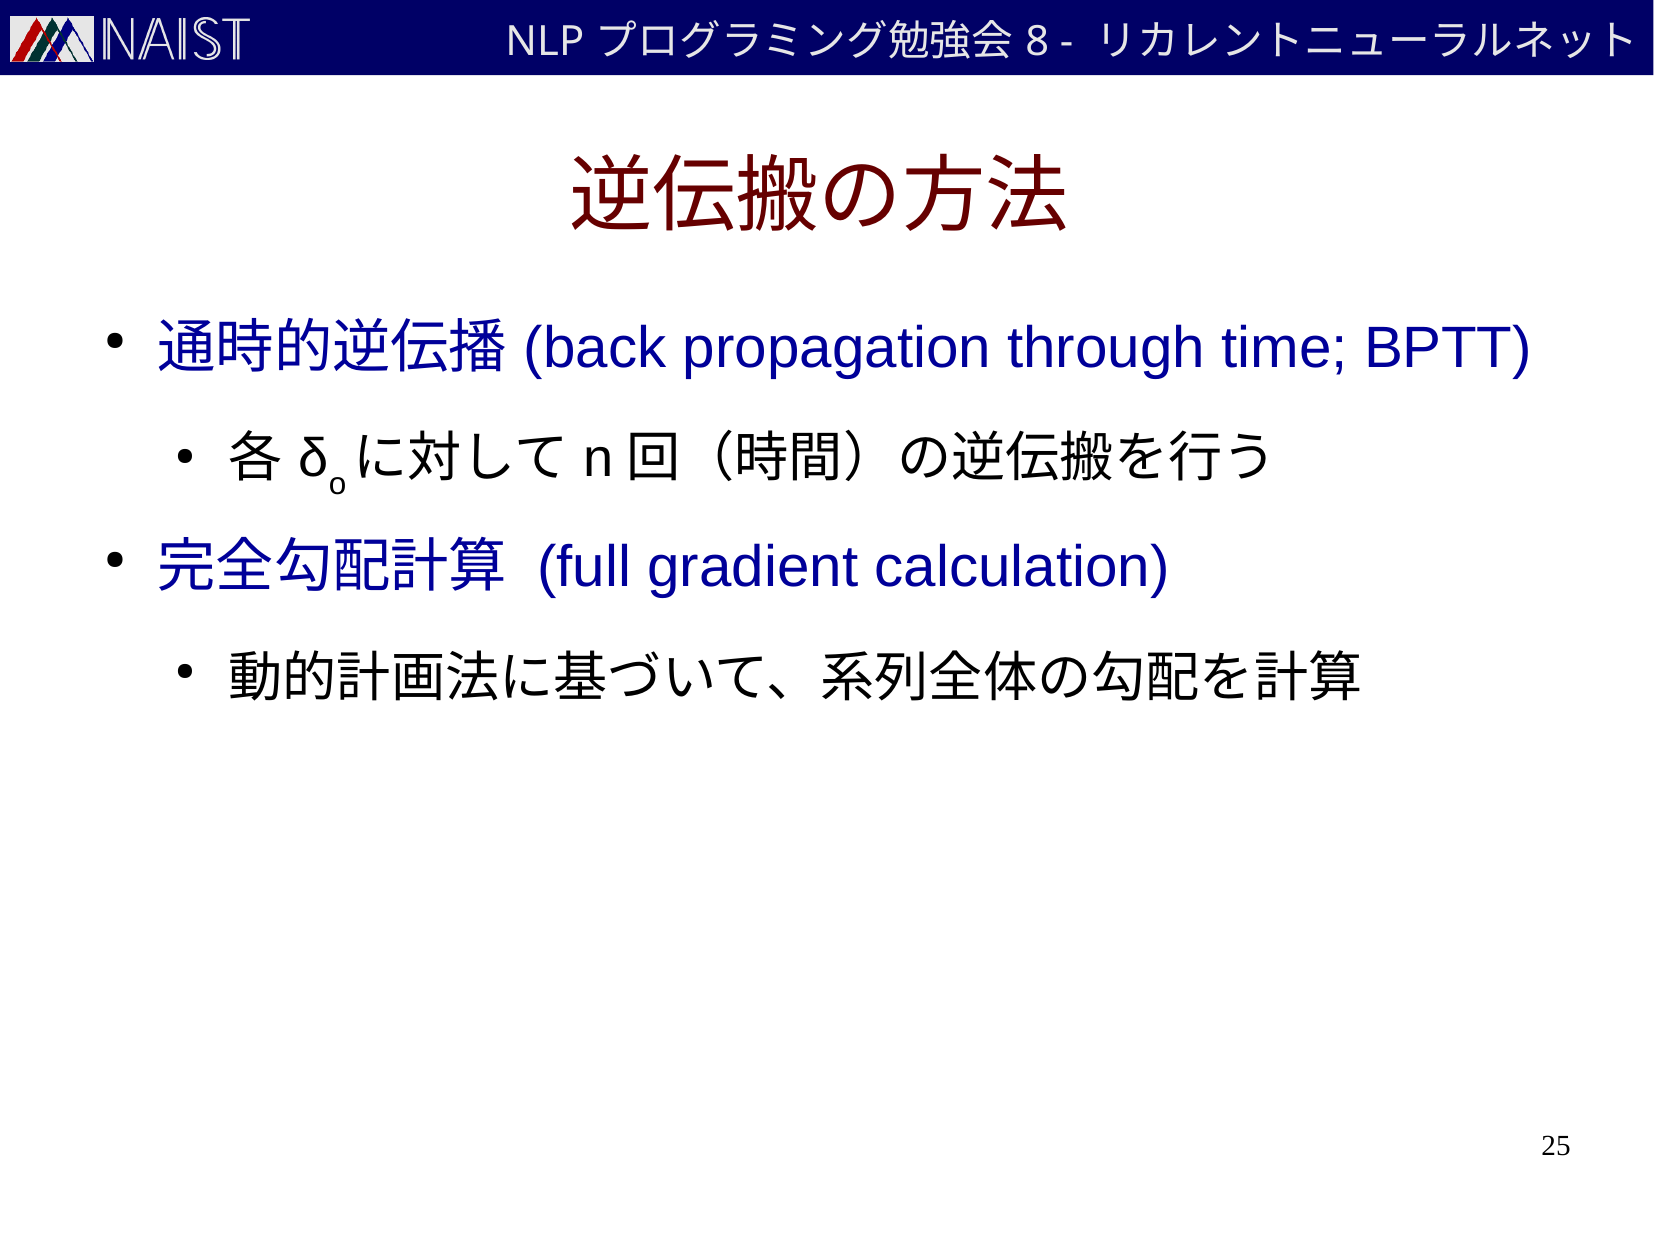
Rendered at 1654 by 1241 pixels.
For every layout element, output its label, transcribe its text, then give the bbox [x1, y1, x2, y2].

list 通時的逆伝播(back propagation through time; BPTT) 各δoに対してn回（時間）の逆伝搬を行う 完全勾配計算 (full gradient calculation) 動的計画法に基づいて、系列全体の勾配を計算 [86, 300, 1576, 1020]
picture [10, 16, 94, 62]
picture [102, 17, 251, 60]
title 逆伝搬の方法 [75, 92, 1564, 285]
